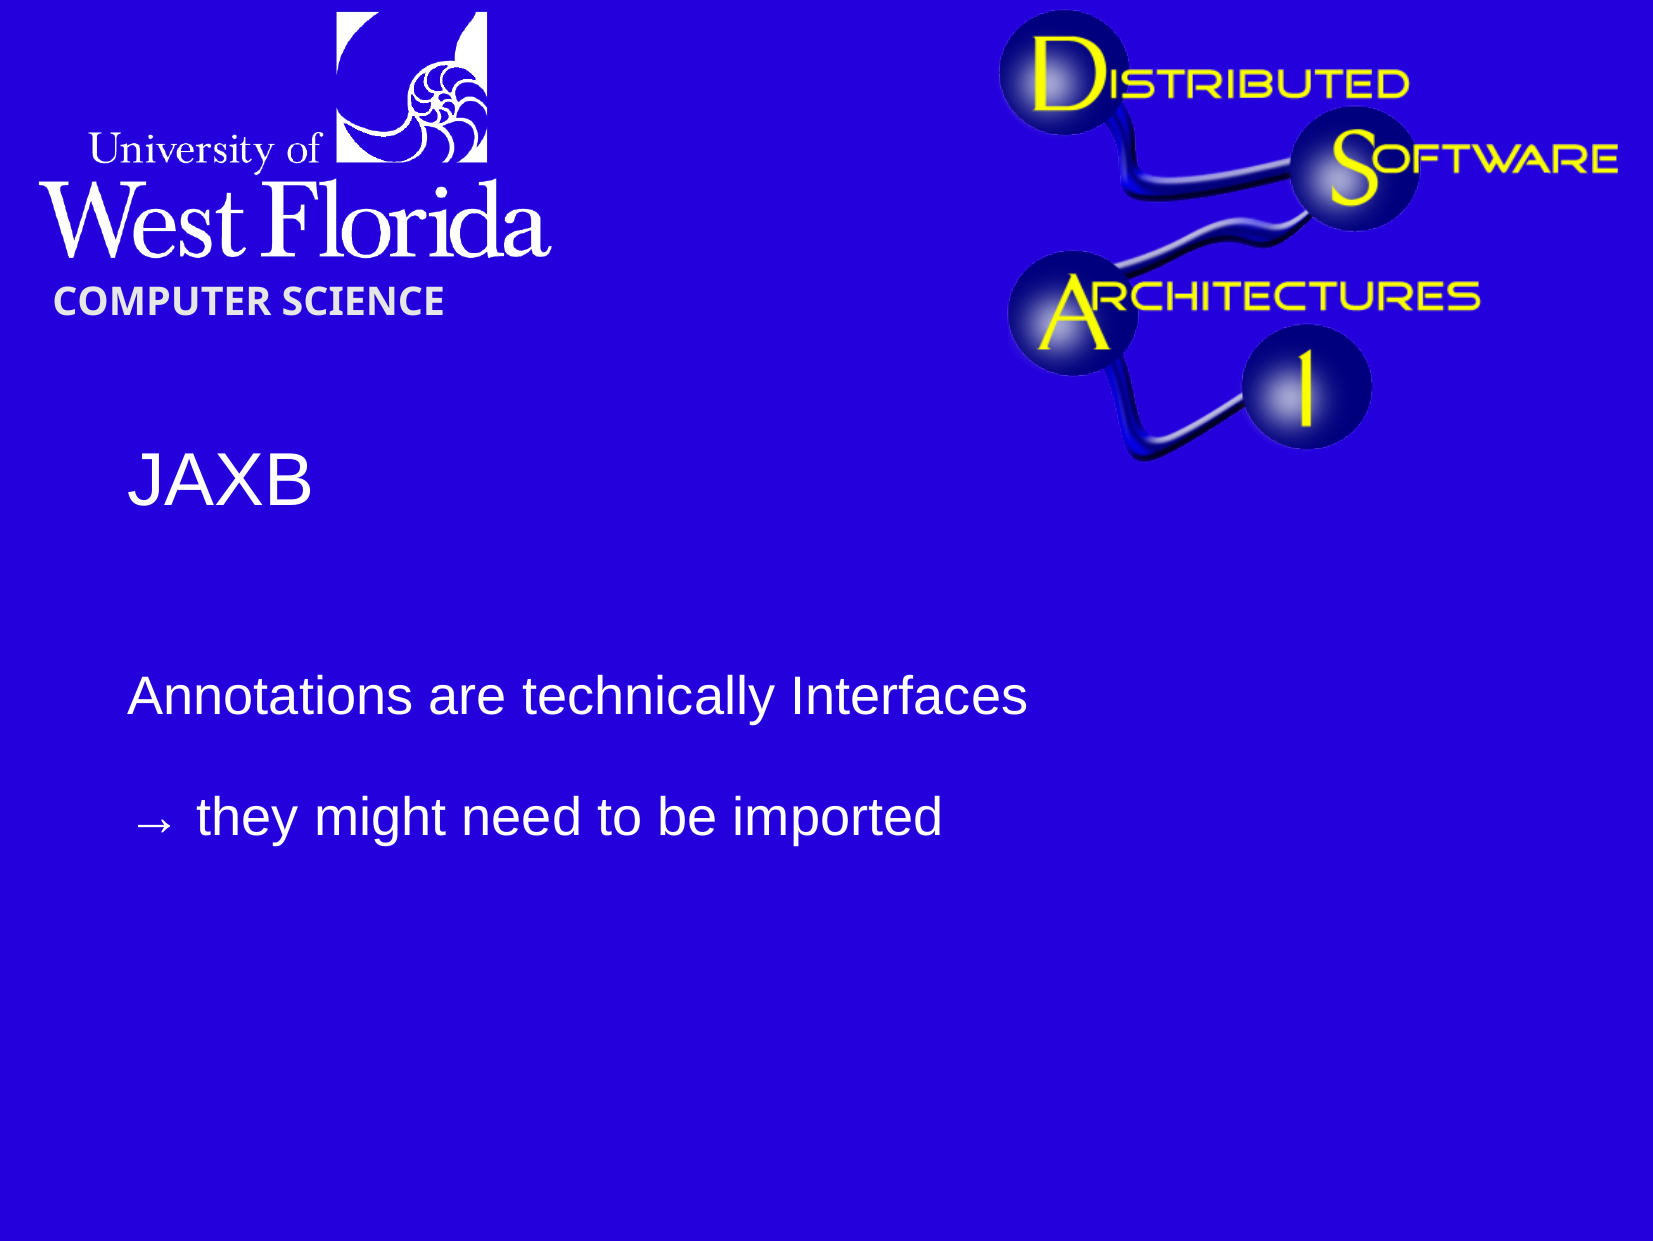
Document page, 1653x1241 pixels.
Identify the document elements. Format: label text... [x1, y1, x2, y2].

text_box JAXB Annotations are technically Interfaces → they might need to be imported [112, 426, 1388, 912]
text_box COMPUTER SCIENCE [37, 262, 563, 333]
picture [37, 0, 559, 262]
picture [910, 0, 1653, 506]
